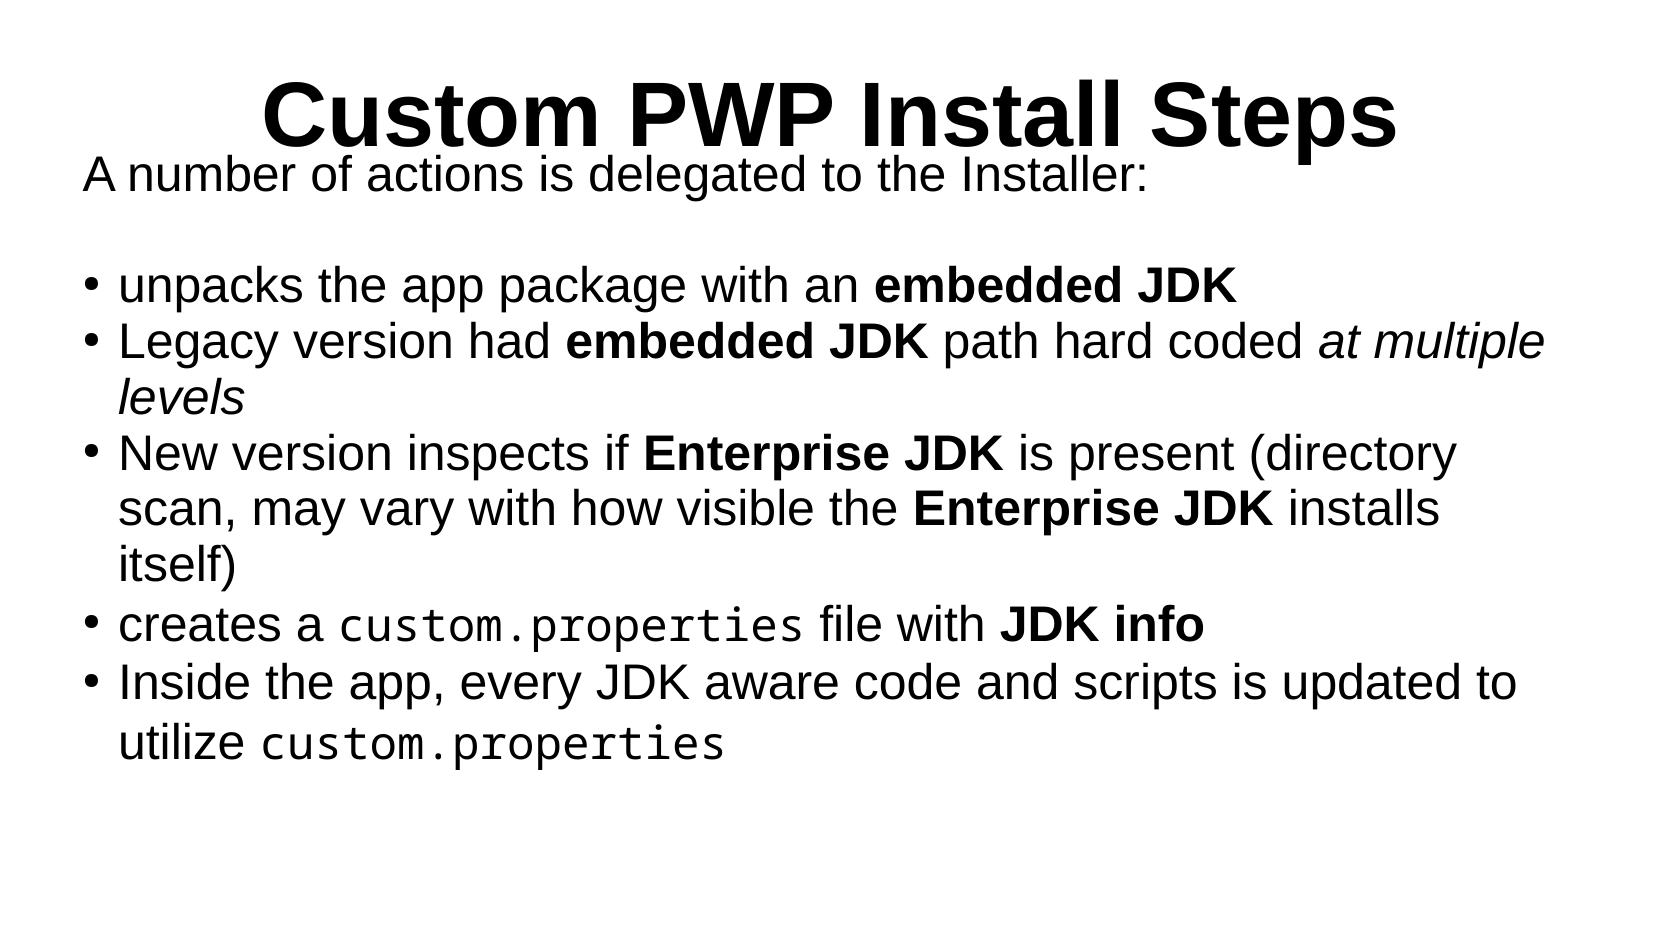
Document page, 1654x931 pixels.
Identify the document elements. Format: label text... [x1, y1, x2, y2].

subtitle A number of actions is delegated to the Installer: unpacks the app package with an embedded JDK Legacy version had embedded JDK path hard coded at multiple levels New version inspects if Enterprise JDK is present (directory scan, may vary with how visible the Enterprise JDK installs itself) creates a custom.properties file with JDK info Inside the app, every JDK aware code and scripts is updated to utilize custom.properties [82, 152, 1571, 822]
title Custom PWP Install Steps [86, 37, 1576, 193]
